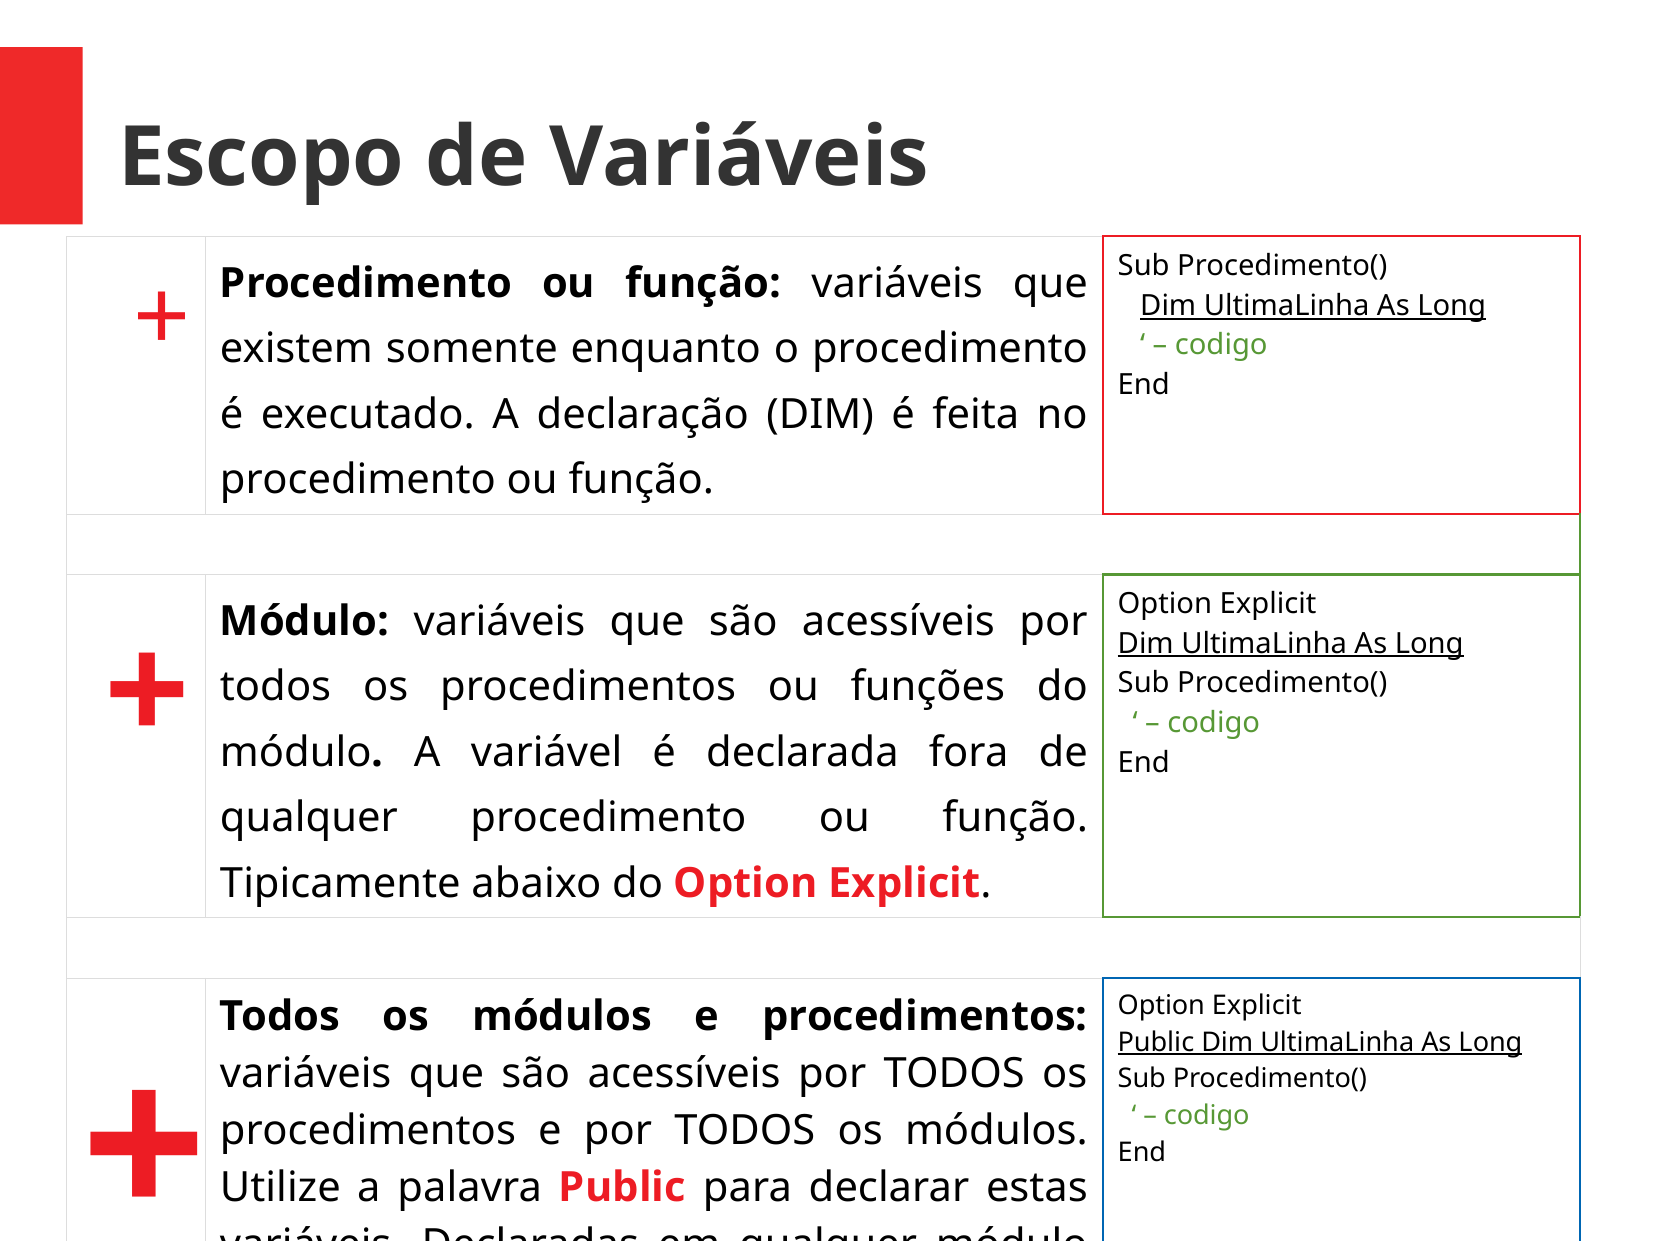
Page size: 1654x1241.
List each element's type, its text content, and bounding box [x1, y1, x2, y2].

table_header + [67, 237, 205, 514]
table_cell [67, 918, 1580, 978]
table_cell + [67, 575, 205, 917]
table_header Procedimento ou função: variáveis que existem somente enquanto o procedimento é executado. A declaração (DIM) é feita no procedimento ou função. [206, 237, 1102, 514]
table_cell Todos os módulos e procedimentos: variáveis que são acessíveis por TODOS os procedimentos e por TODOS os módulos. Utilize a palavra Public para declarar estas variáveis. Declaradas em qualquer módulo antes do primeiro procedimento. [206, 979, 1102, 1241]
table_cell Módulo: variáveis que são acessíveis por todos os procedimentos ou funções do módulo. A variável é declarada fora de qualquer procedimento ou função. Tipicamente abaixo do Option Explicit. [206, 575, 1102, 917]
table_cell Option Explicit Public Dim UltimaLinha As Long Sub Procedimento() ‘ – codigo End [1104, 979, 1579, 1241]
table_cell + [67, 979, 205, 1241]
title Escopo de Variáveis [118, 49, 1571, 236]
table_header Sub Procedimento() Dim UltimaLinha As Long ‘ – codigo End [1104, 237, 1579, 513]
table_cell Option Explicit Dim UltimaLinha As Long Sub Procedimento() ‘ – codigo End [1104, 576, 1579, 916]
table_cell [67, 515, 1579, 574]
